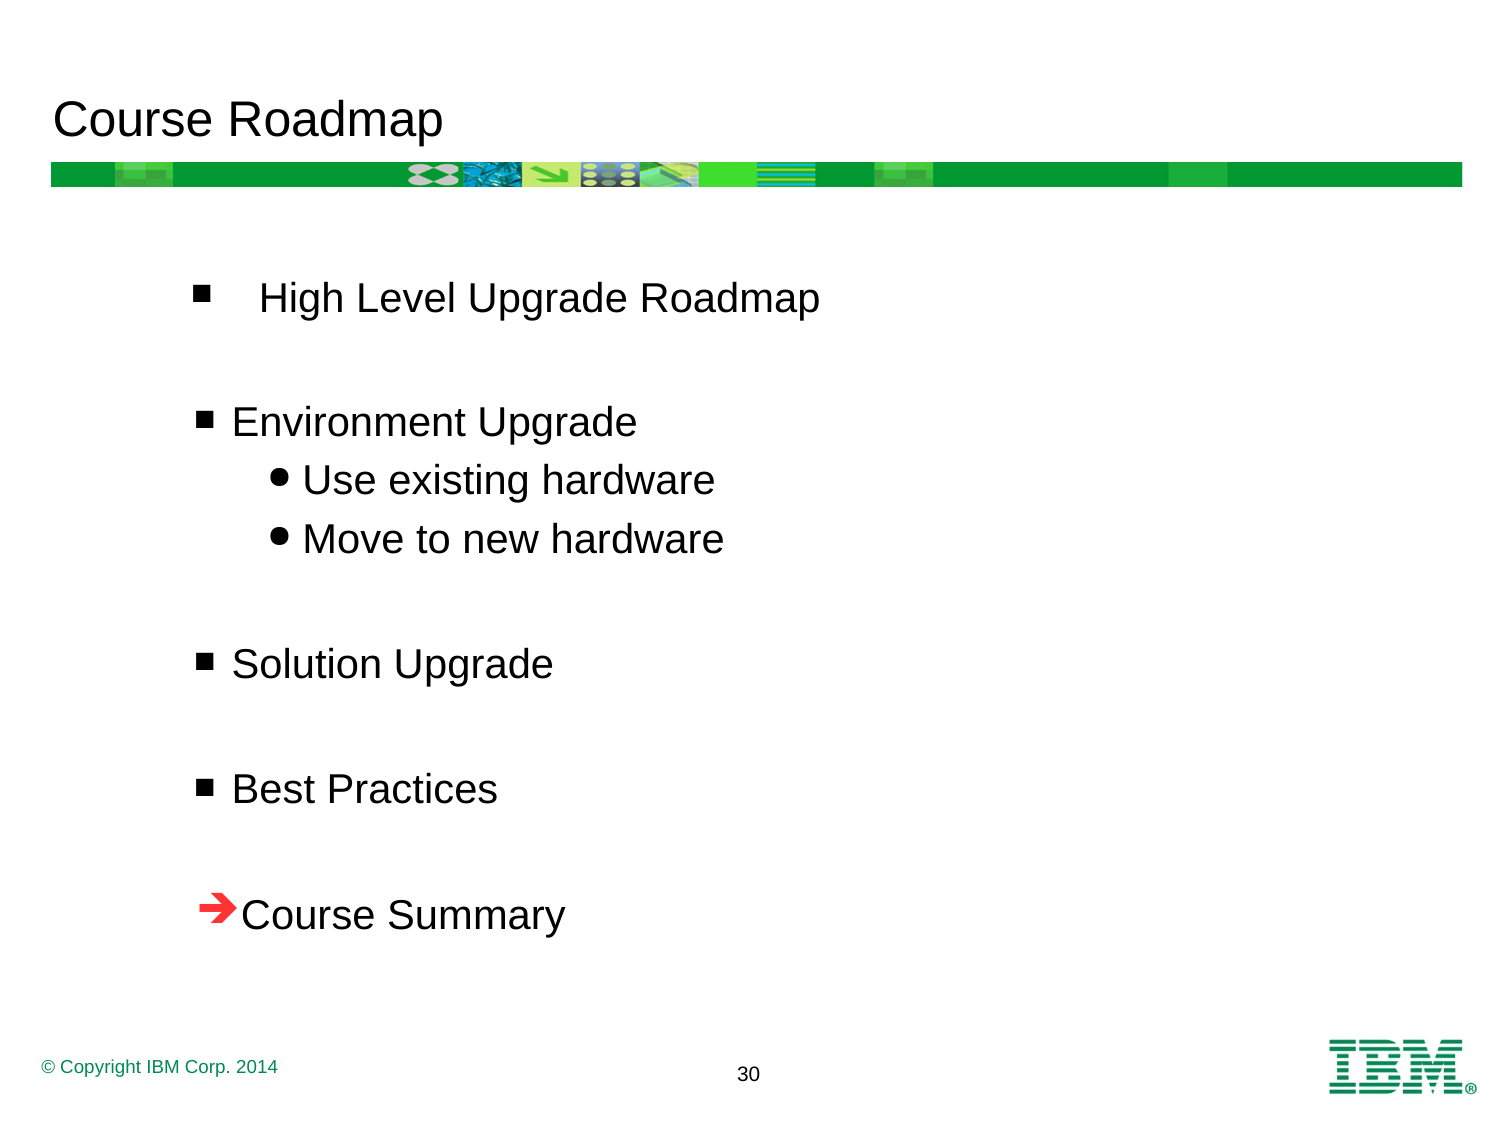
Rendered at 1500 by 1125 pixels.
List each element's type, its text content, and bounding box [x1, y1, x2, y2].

picture [50, 161, 1463, 189]
title Course Roadmap [37, 45, 1388, 188]
picture [1327, 1037, 1479, 1096]
list High Level Upgrade Roadmap Environment Upgrade Use existing hardware Move to new hardware Solution Upgrade Best Practices Course Summary [75, 262, 1426, 1005]
